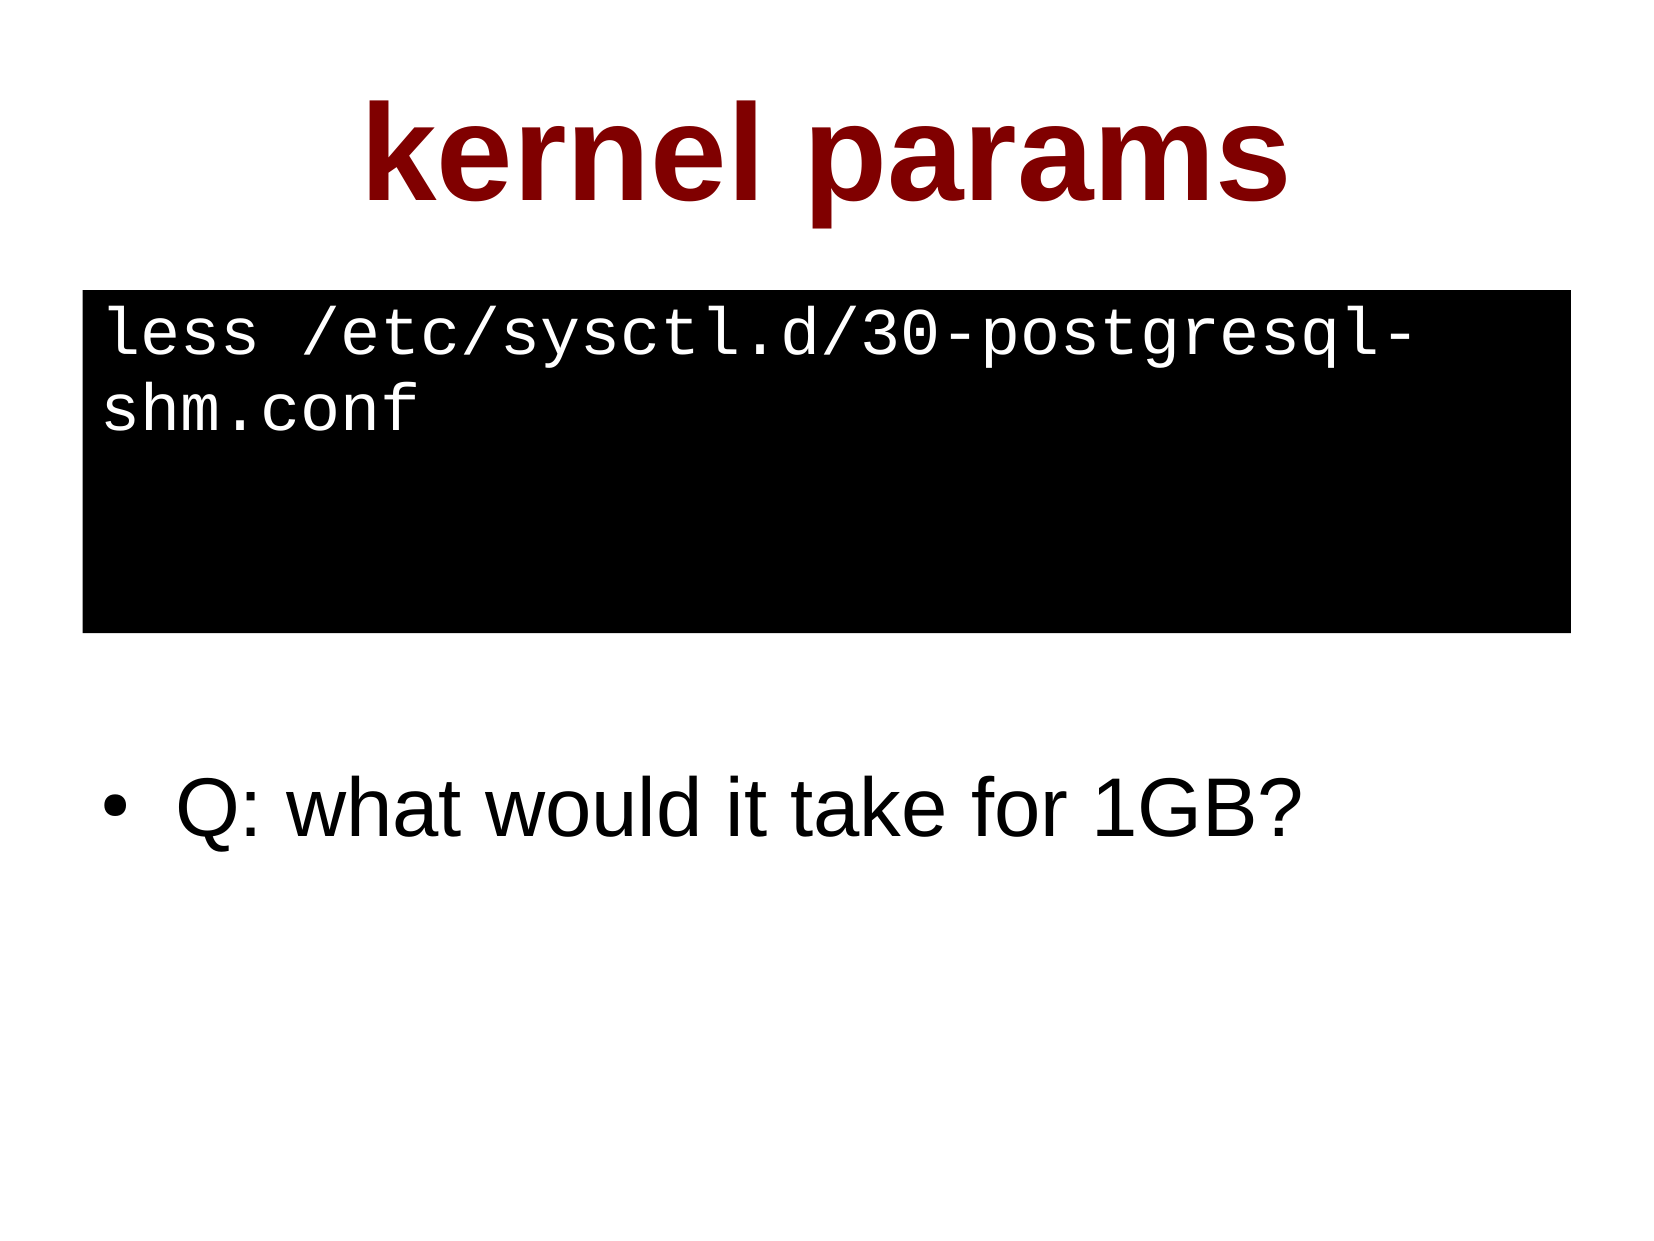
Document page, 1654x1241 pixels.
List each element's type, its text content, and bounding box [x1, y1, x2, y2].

list Q: what would it take for 1GB? [82, 761, 1571, 1009]
title kernel params [82, 49, 1571, 257]
list less /etc/sysctl.d/30-postgresql-shm.conf [82, 290, 1571, 634]
